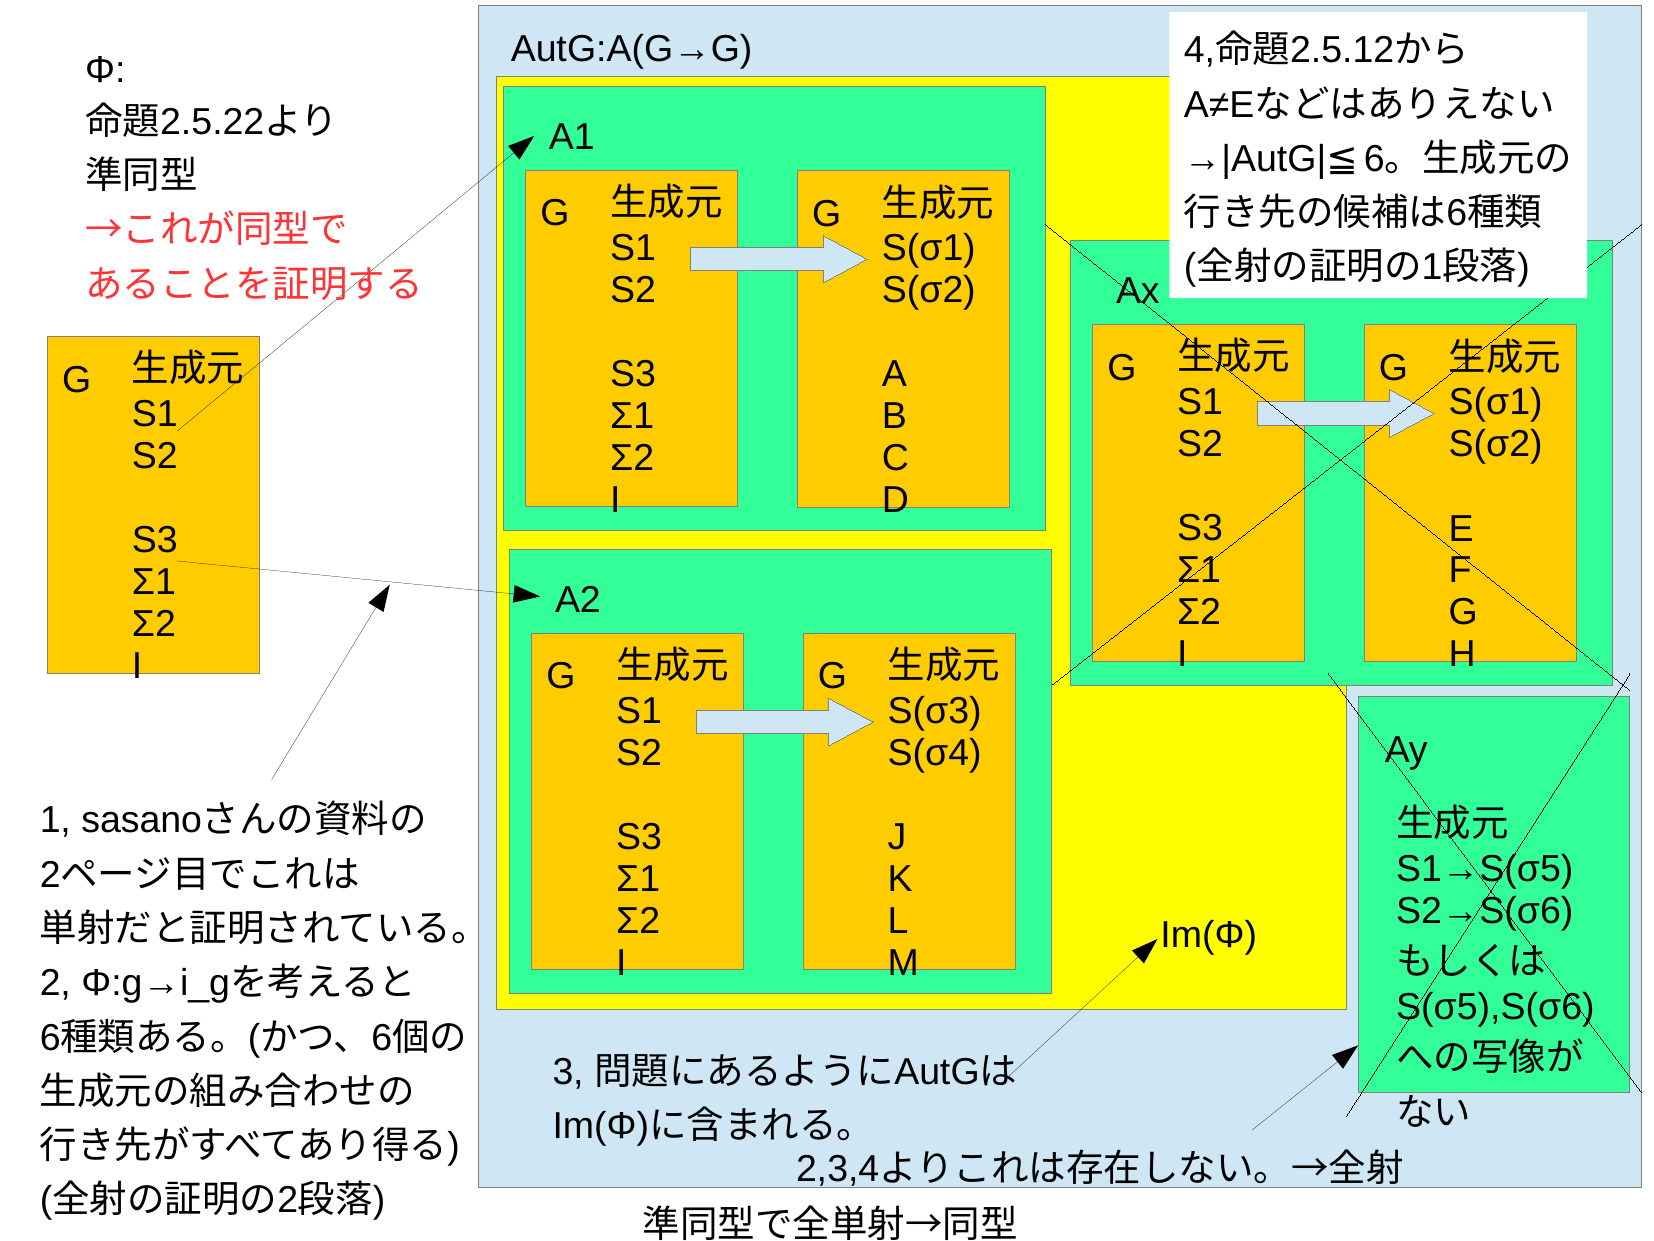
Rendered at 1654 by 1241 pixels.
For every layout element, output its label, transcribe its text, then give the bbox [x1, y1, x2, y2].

text_box 生成元 S1 S2 S3 Σ1 Σ2 I [117, 331, 260, 674]
text_box 生成元 S(σ1) S(σ2) A B C D [867, 165, 1010, 508]
text_box [478, 5, 1642, 1188]
text_box 2,3,4よりこれは存在しない。→全射 [781, 1130, 1370, 1188]
text_box G [797, 184, 857, 242]
text_box Ax [1101, 262, 1221, 324]
text_box 生成元 S(σ1) S(σ2) E F G H [1433, 319, 1577, 662]
text_box 生成元 S1→S(σ5) S2→S(σ6) もしくは S(σ5),S(σ6) への写像が ない [1381, 785, 1610, 1077]
text_box 生成元 S(σ3) S(σ4) J K L M [872, 627, 1016, 970]
text_box G [531, 647, 591, 704]
text_box AutG:A(G→G) [496, 19, 848, 77]
text_box A2 [540, 570, 660, 633]
text_box A1 [534, 108, 654, 170]
text_box G [1364, 338, 1424, 396]
text_box 生成元 S1 S2 S3 Σ1 Σ2 I [1162, 318, 1305, 662]
text_box Im(Φ) [1145, 905, 1273, 963]
text_box 3, 問題にあるようにAutGは Im(Φ)に含まれる。 [537, 1033, 1004, 1151]
text_box 準同型で全単射→同型 [627, 1187, 1217, 1241]
text_box 生成元 S1 S2 S3 Σ1 Σ2 I [595, 164, 738, 507]
text_box [47, 336, 117, 674]
text_box G [525, 184, 585, 242]
text_box [1370, 1172, 1377, 1178]
text_box 4,命題2.5.12から A≠Eなどはありえない →|AutG|≦6。生成元の 行き先の候補は6種類 (全射の証明の1段落) [1169, 11, 1564, 237]
text_box G [47, 350, 107, 408]
text_box 1, sasanoさんの資料の 2ページ目でこれは 単射だと証明されている。 2, Φ:g→i_gを考えると 6種類ある。(かつ、6個の 生成元の組み合わせの 行き先がすべてあり得る) (全射の証明の2段落) [24, 782, 461, 1125]
text_box Ay [1370, 721, 1490, 810]
text_box Φ: 命題2.5.22より 準同型 →これが同型で あることを証明する [70, 41, 402, 253]
text_box G [803, 647, 863, 705]
text_box 生成元 S1 S2 S3 Σ1 Σ2 I [601, 627, 744, 970]
text_box G [1092, 338, 1152, 396]
